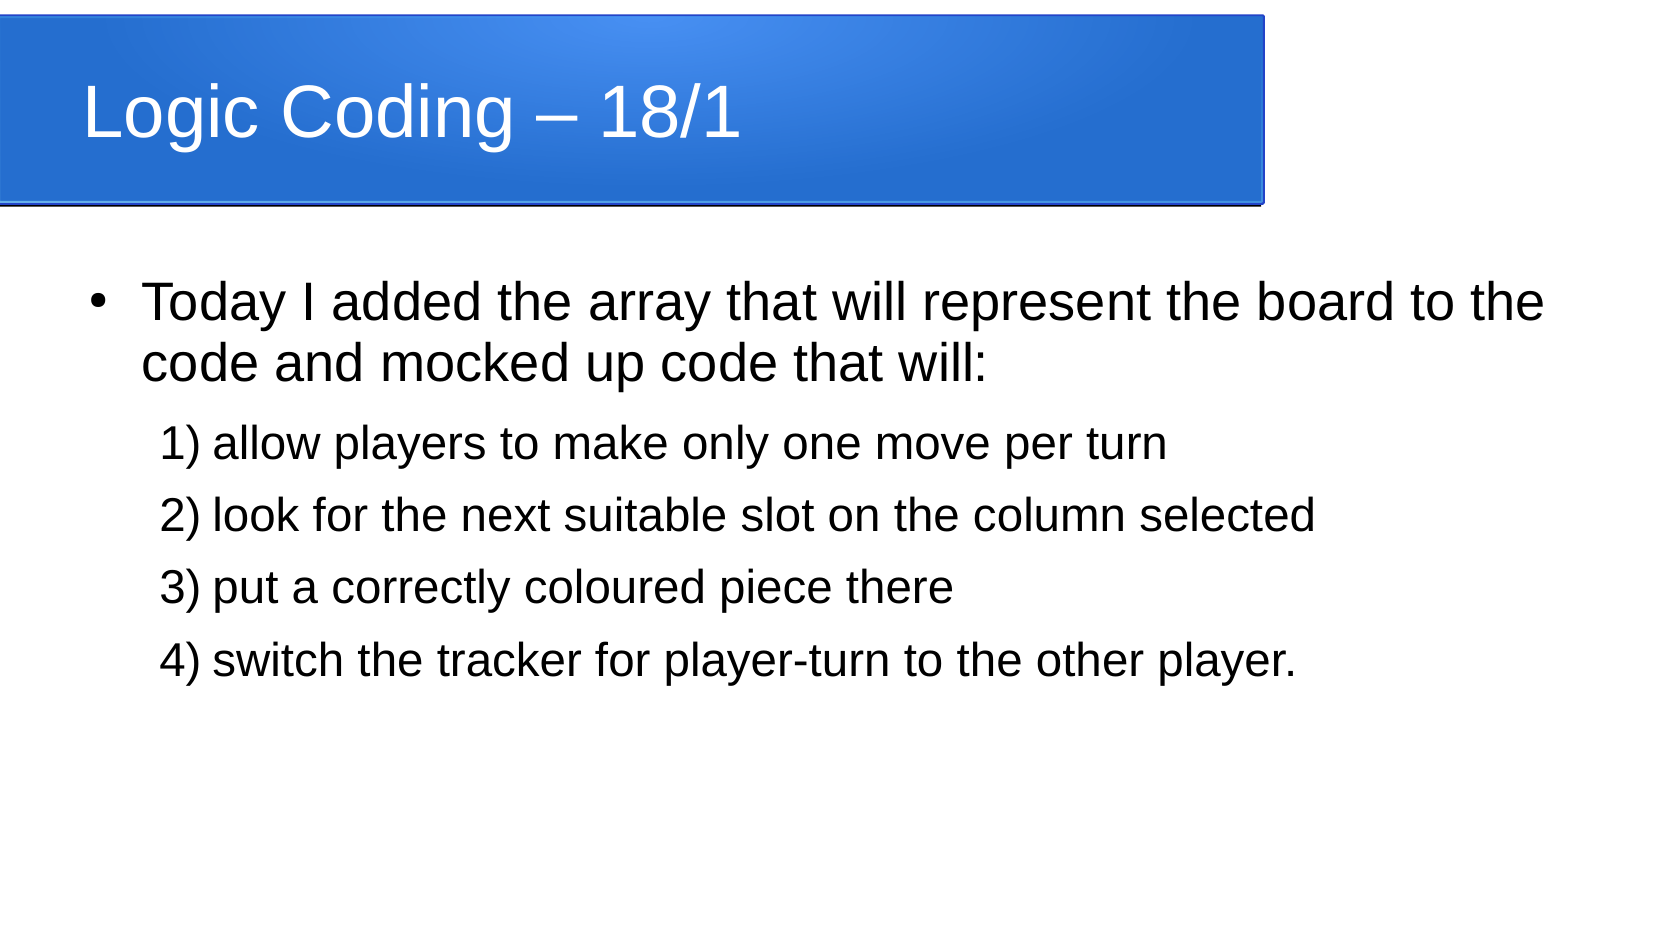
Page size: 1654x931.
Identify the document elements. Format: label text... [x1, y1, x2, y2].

title Logic Coding – 18/1 [82, 35, 1235, 189]
list Today I added the array that will represent the board to the code and mocked up code that will: allow players to make only one move per turn look for the next suitable slot on the column selected put a correctly coloured piece there switch the tracker for player-turn to the other player. [70, 271, 1560, 812]
